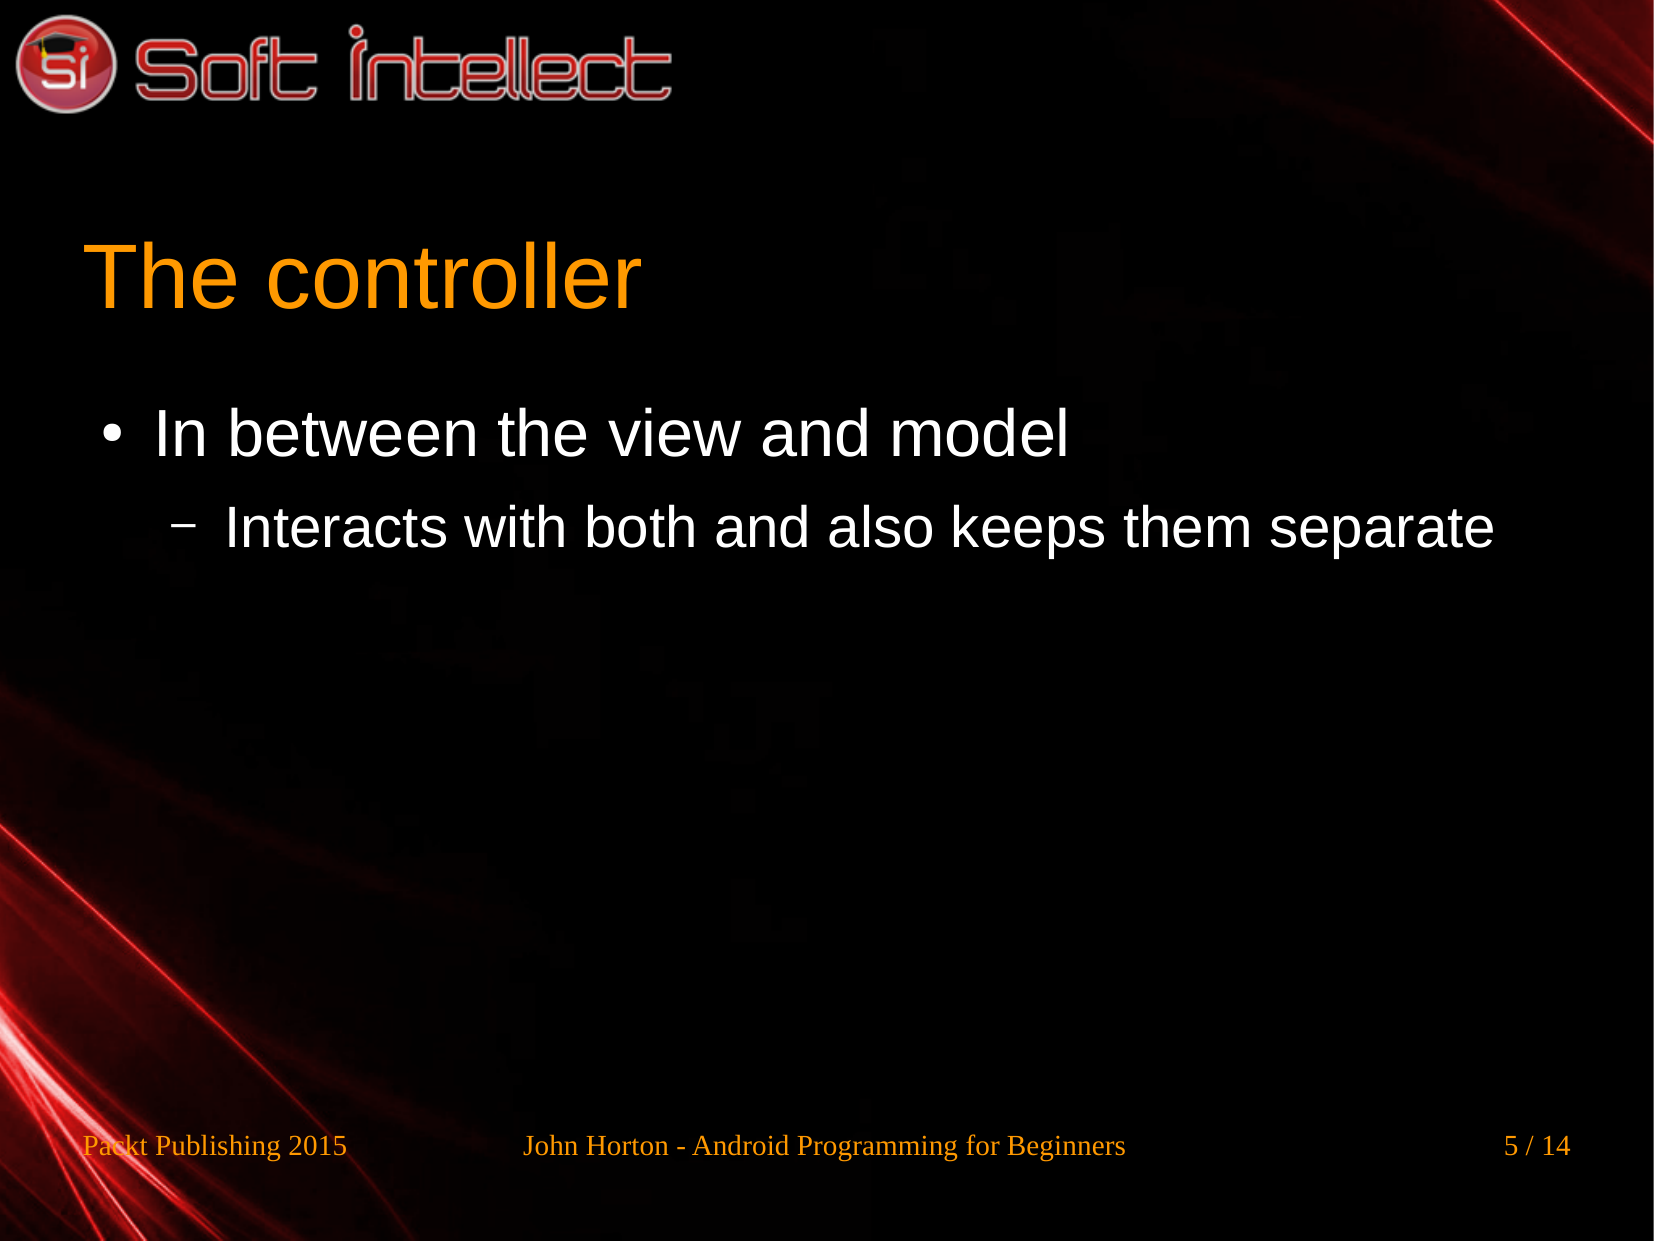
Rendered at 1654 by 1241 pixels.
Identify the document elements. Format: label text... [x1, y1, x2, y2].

title The controller [82, 173, 1571, 381]
picture [0, 0, 1654, 1241]
list In between the view and model Interacts with both and also keeps them separate [82, 396, 1571, 1116]
